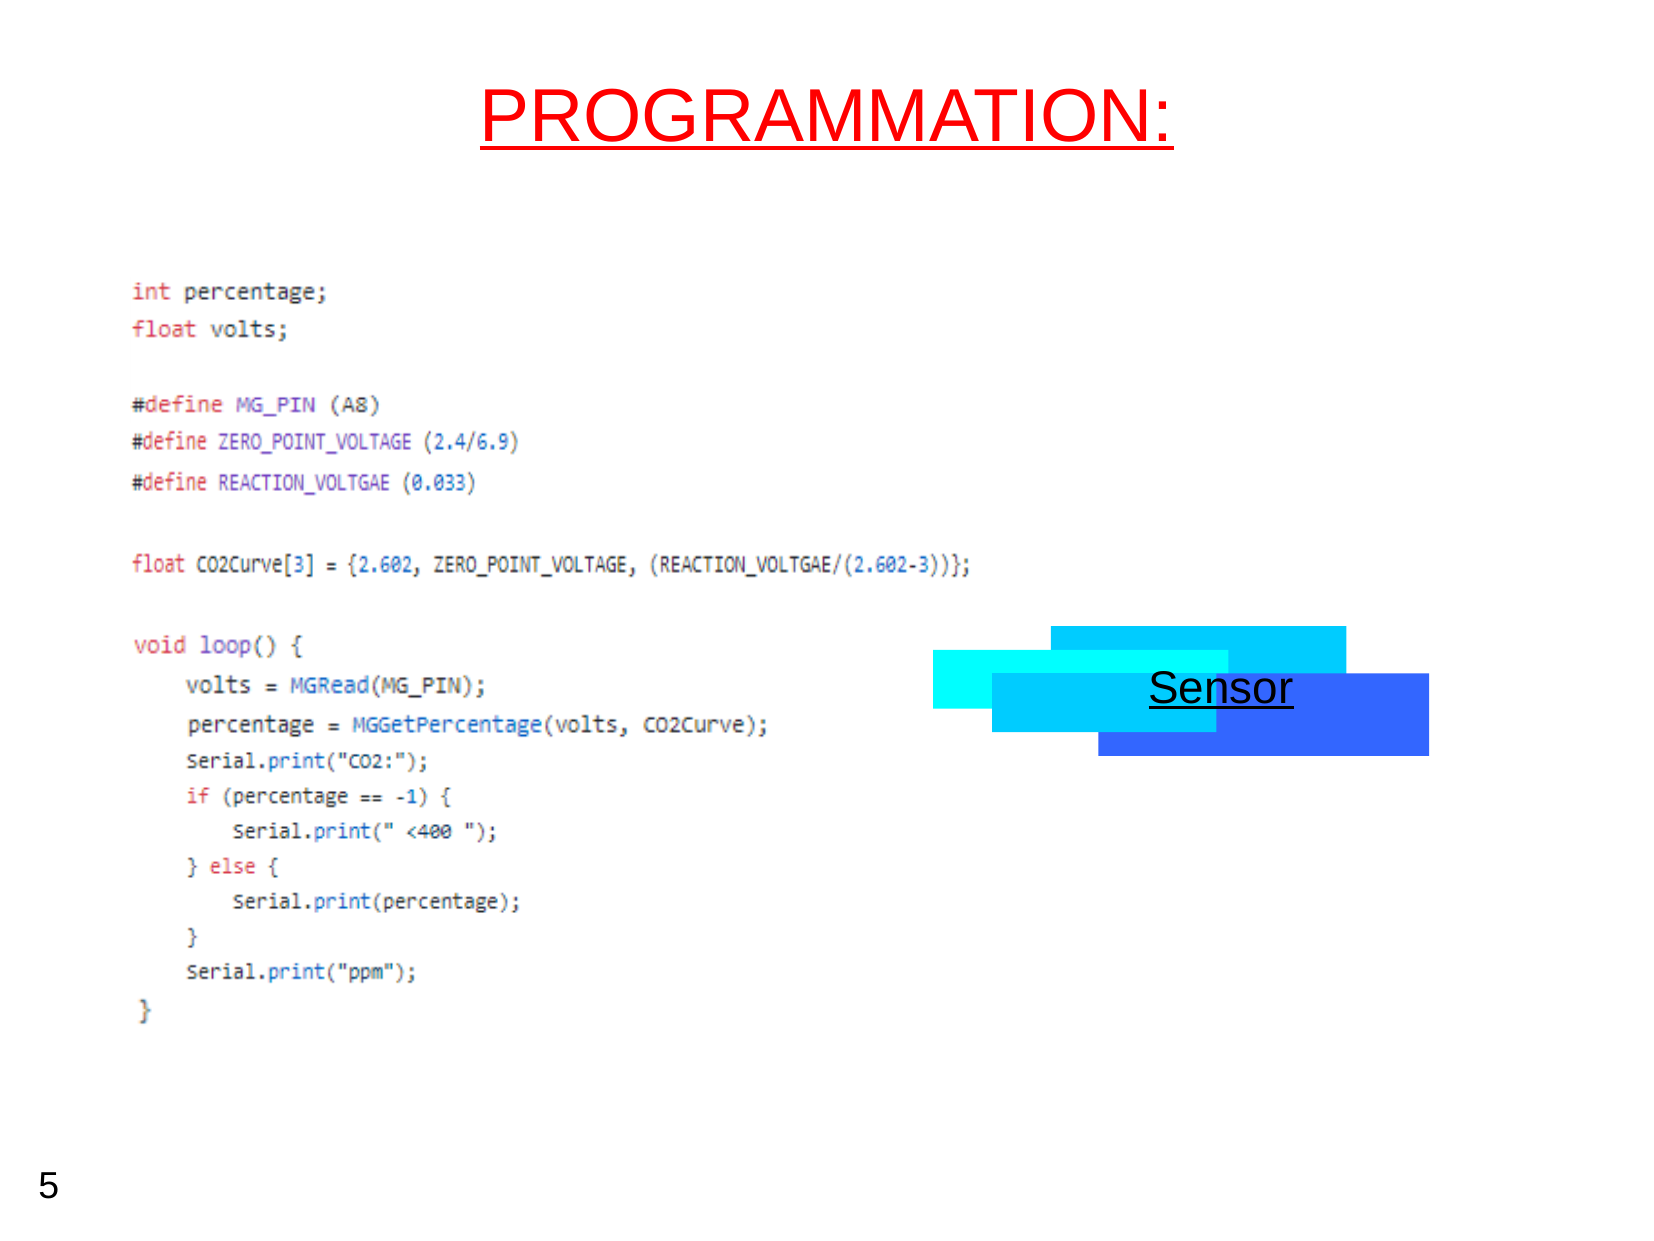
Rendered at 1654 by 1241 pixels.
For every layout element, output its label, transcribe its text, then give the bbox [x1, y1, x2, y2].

text_box Sensor [1098, 650, 1323, 721]
picture [129, 277, 390, 423]
text_box 5 [23, 1157, 130, 1218]
text_box [933, 626, 1430, 756]
picture [126, 425, 981, 591]
picture [129, 625, 770, 1087]
text_box PROGRAMMATION: [0, 59, 1654, 165]
